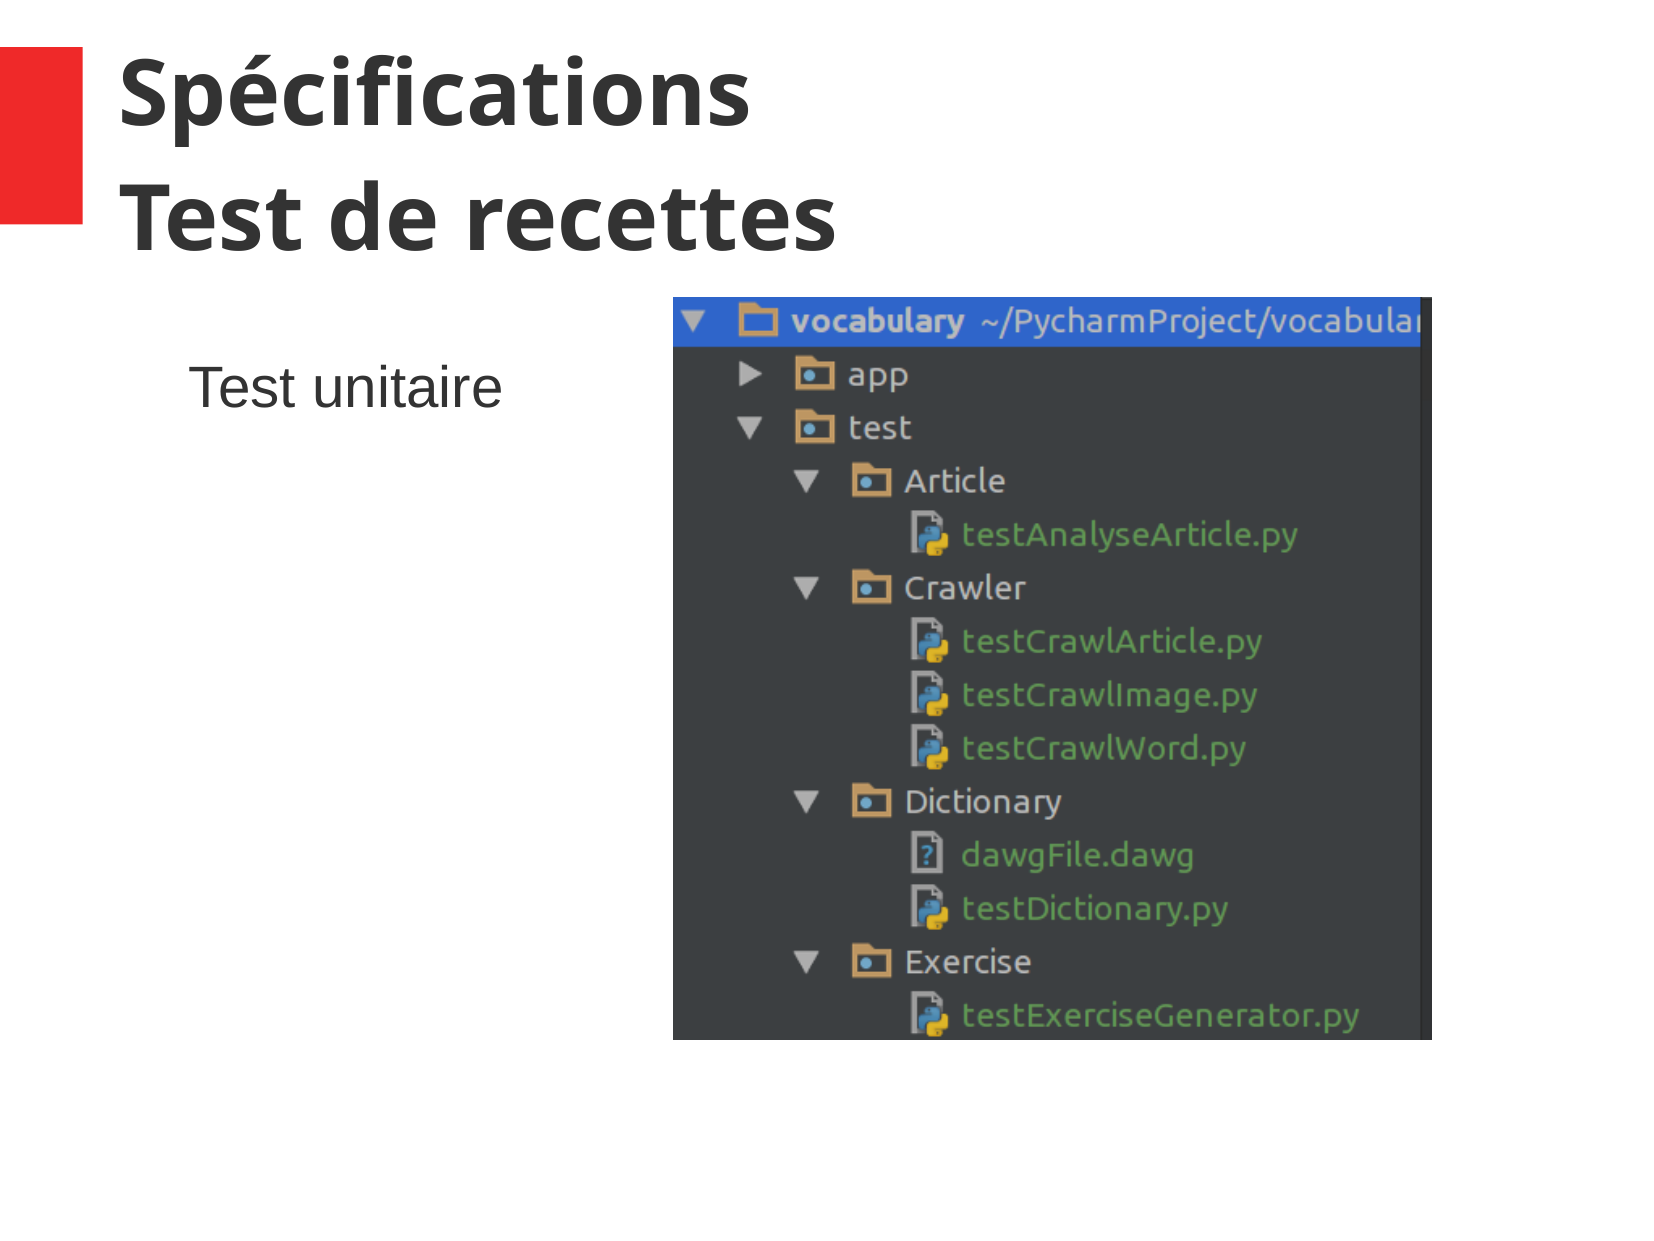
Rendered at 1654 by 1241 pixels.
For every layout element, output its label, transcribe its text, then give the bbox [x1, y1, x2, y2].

list Test unitaire [118, 354, 1536, 1074]
picture [673, 297, 1432, 1040]
title Spécifications Test de recettes [118, 45, 1571, 260]
